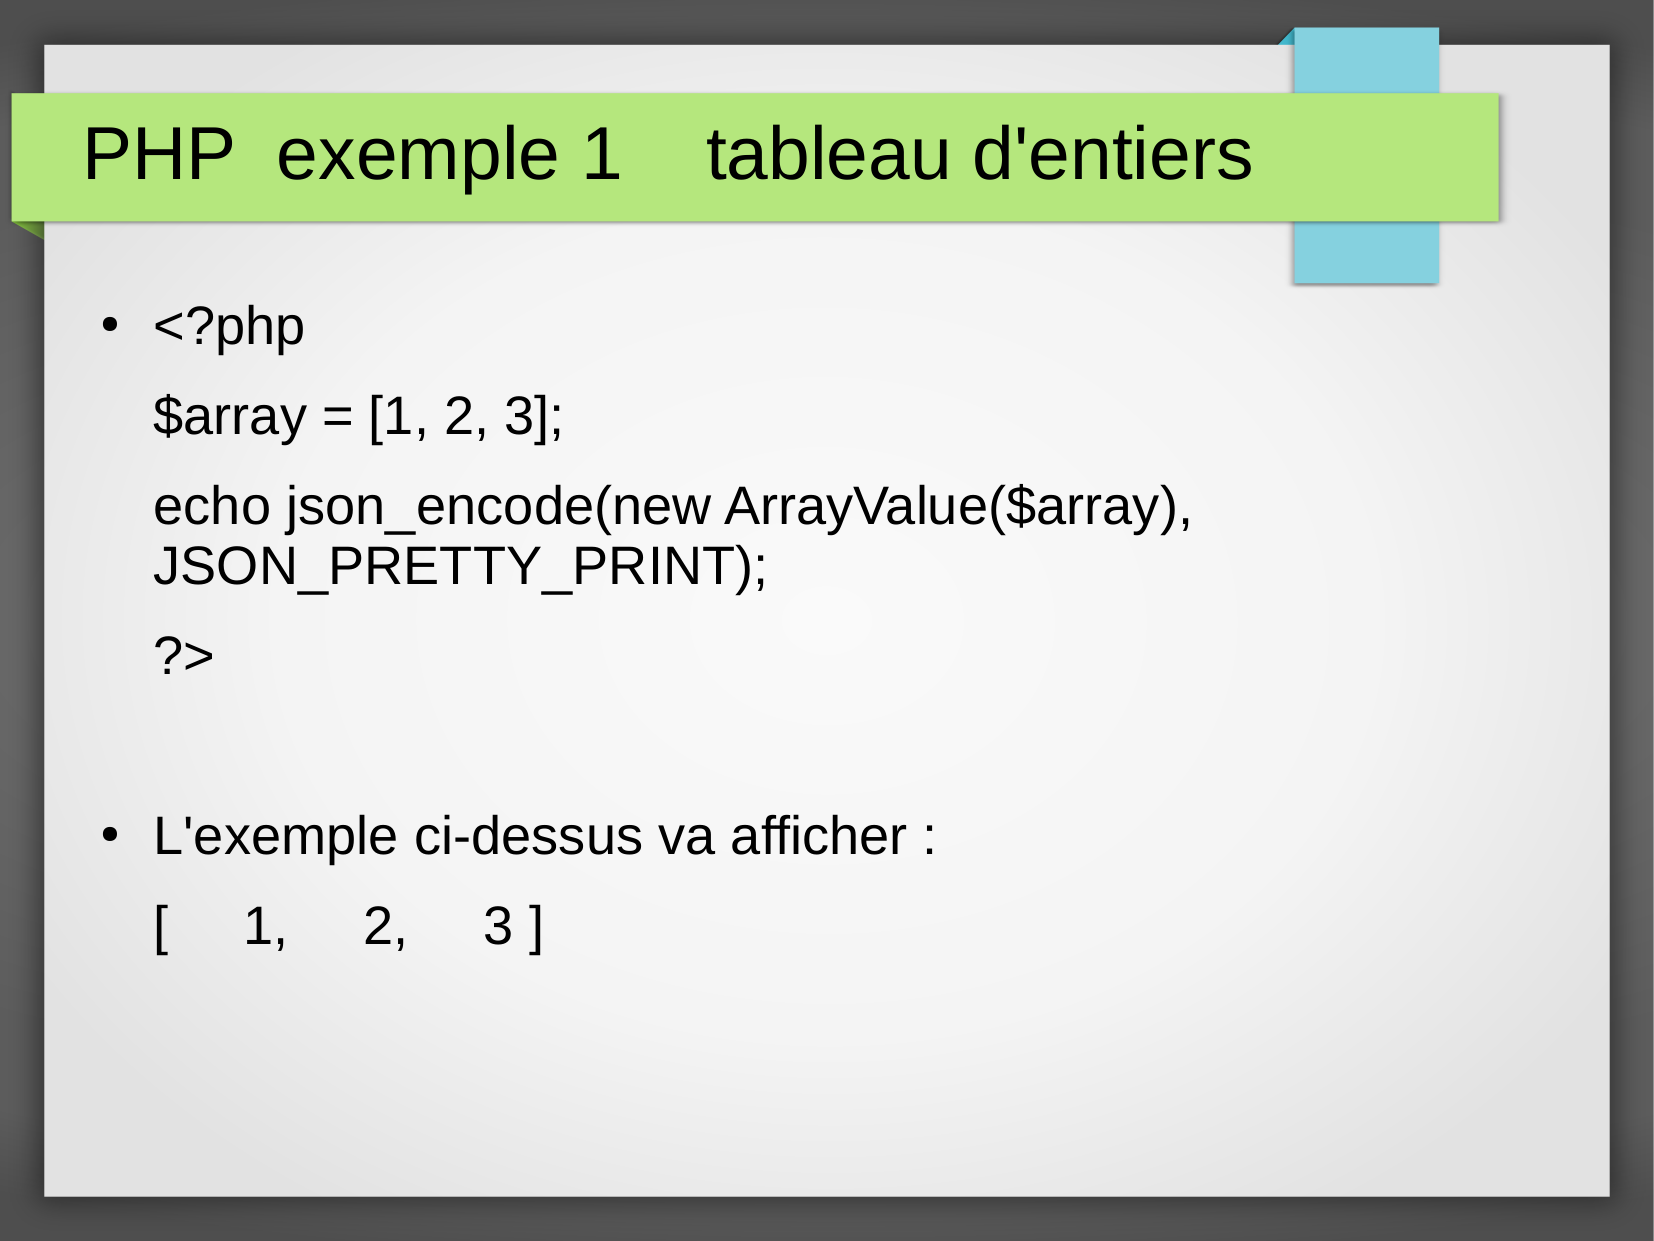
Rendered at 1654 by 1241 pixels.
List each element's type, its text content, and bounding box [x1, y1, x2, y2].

list <?php $array = [1, 2, 3]; echo json_encode(new ArrayValue($array), JSON_PRETTY_PRINT); ?> L'exemple ci-dessus va afficher : [ 1, 2, 3 ] [82, 295, 1571, 1015]
picture [0, 0, 1654, 1241]
title PHP exemple 1 tableau d'entiers [82, 94, 1264, 213]
